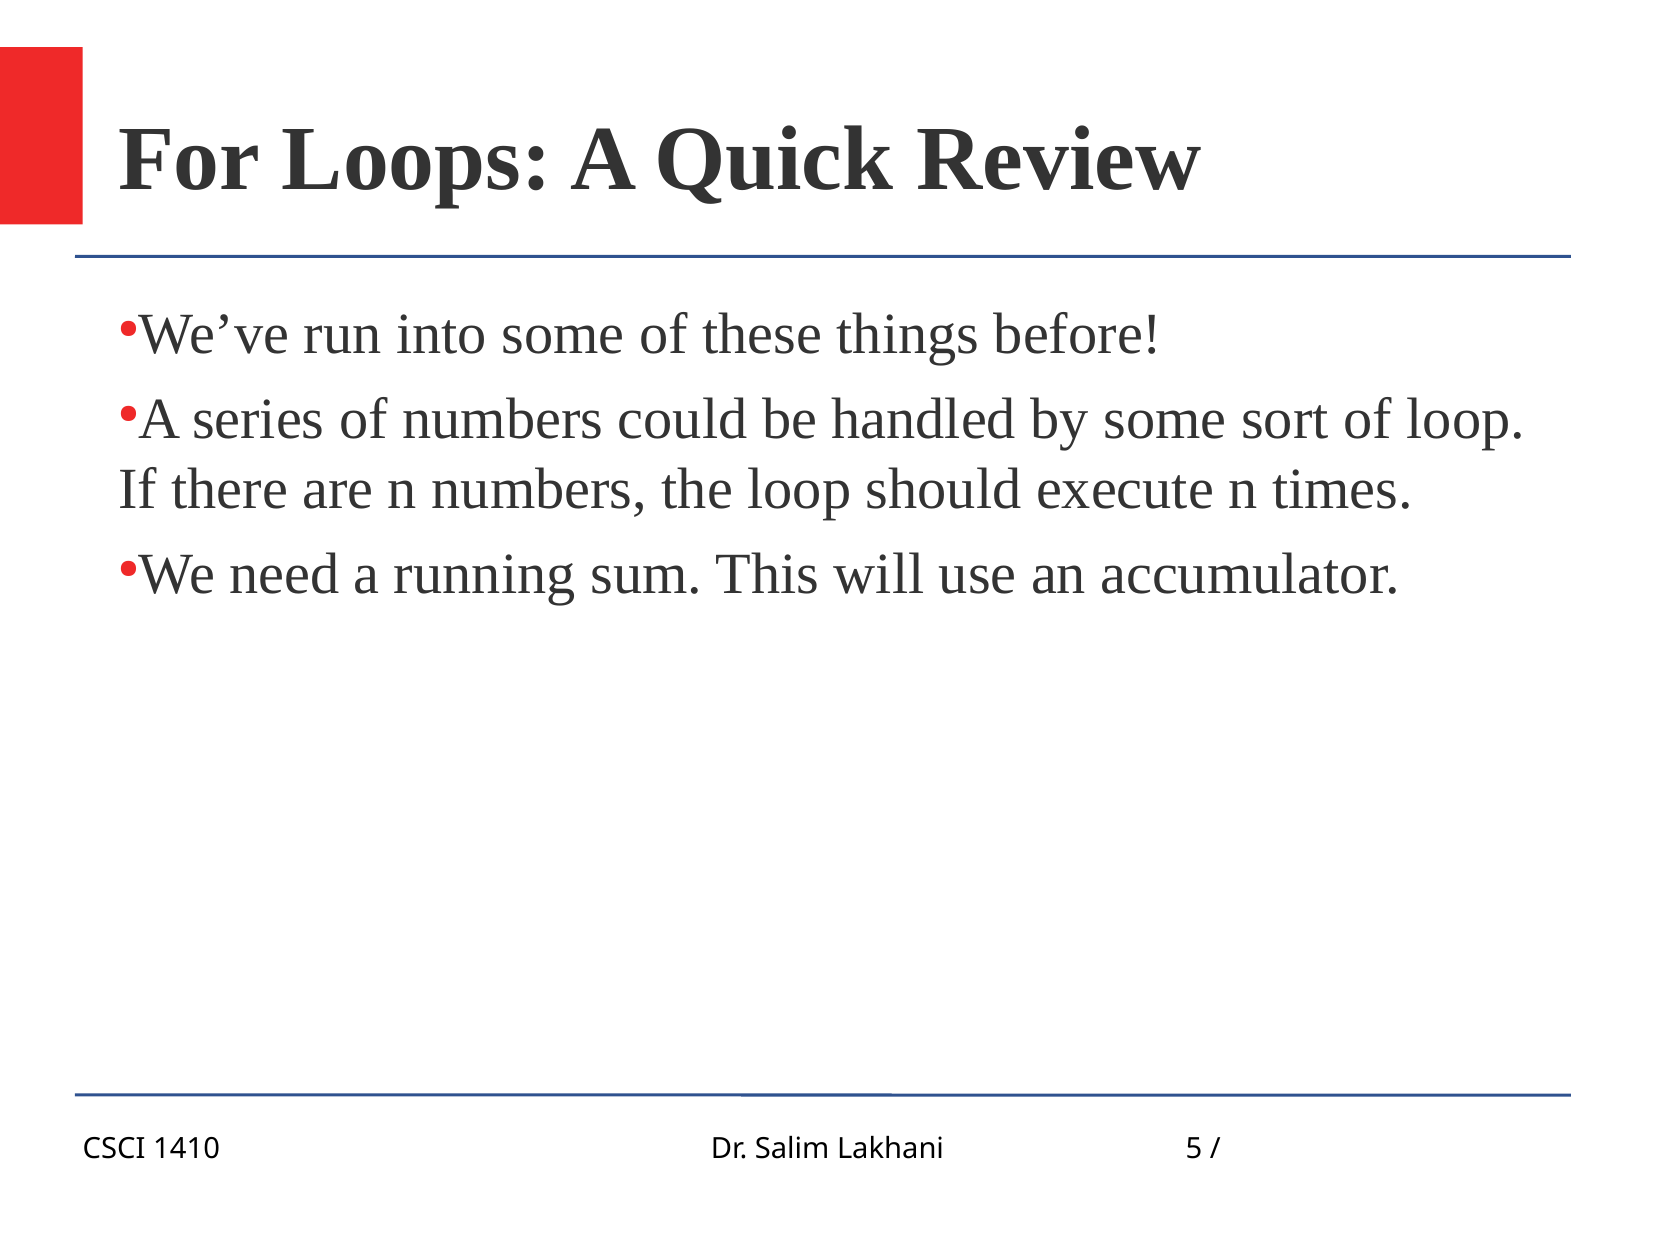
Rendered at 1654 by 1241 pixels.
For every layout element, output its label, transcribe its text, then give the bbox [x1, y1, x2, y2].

text_box Dr. Salim Lakhani [565, 1129, 1090, 1216]
title For Loops: A Quick Review [118, 49, 1571, 257]
list We’ve run into some of these things before! A series of numbers could be handled by some sort of loop. If there are n numbers, the loop should execute n times. We need a running sum. This will use an accumulator. [118, 295, 1536, 1080]
text_box / [1185, 1129, 1571, 1216]
text_box CSCI 1410 [82, 1129, 468, 1216]
